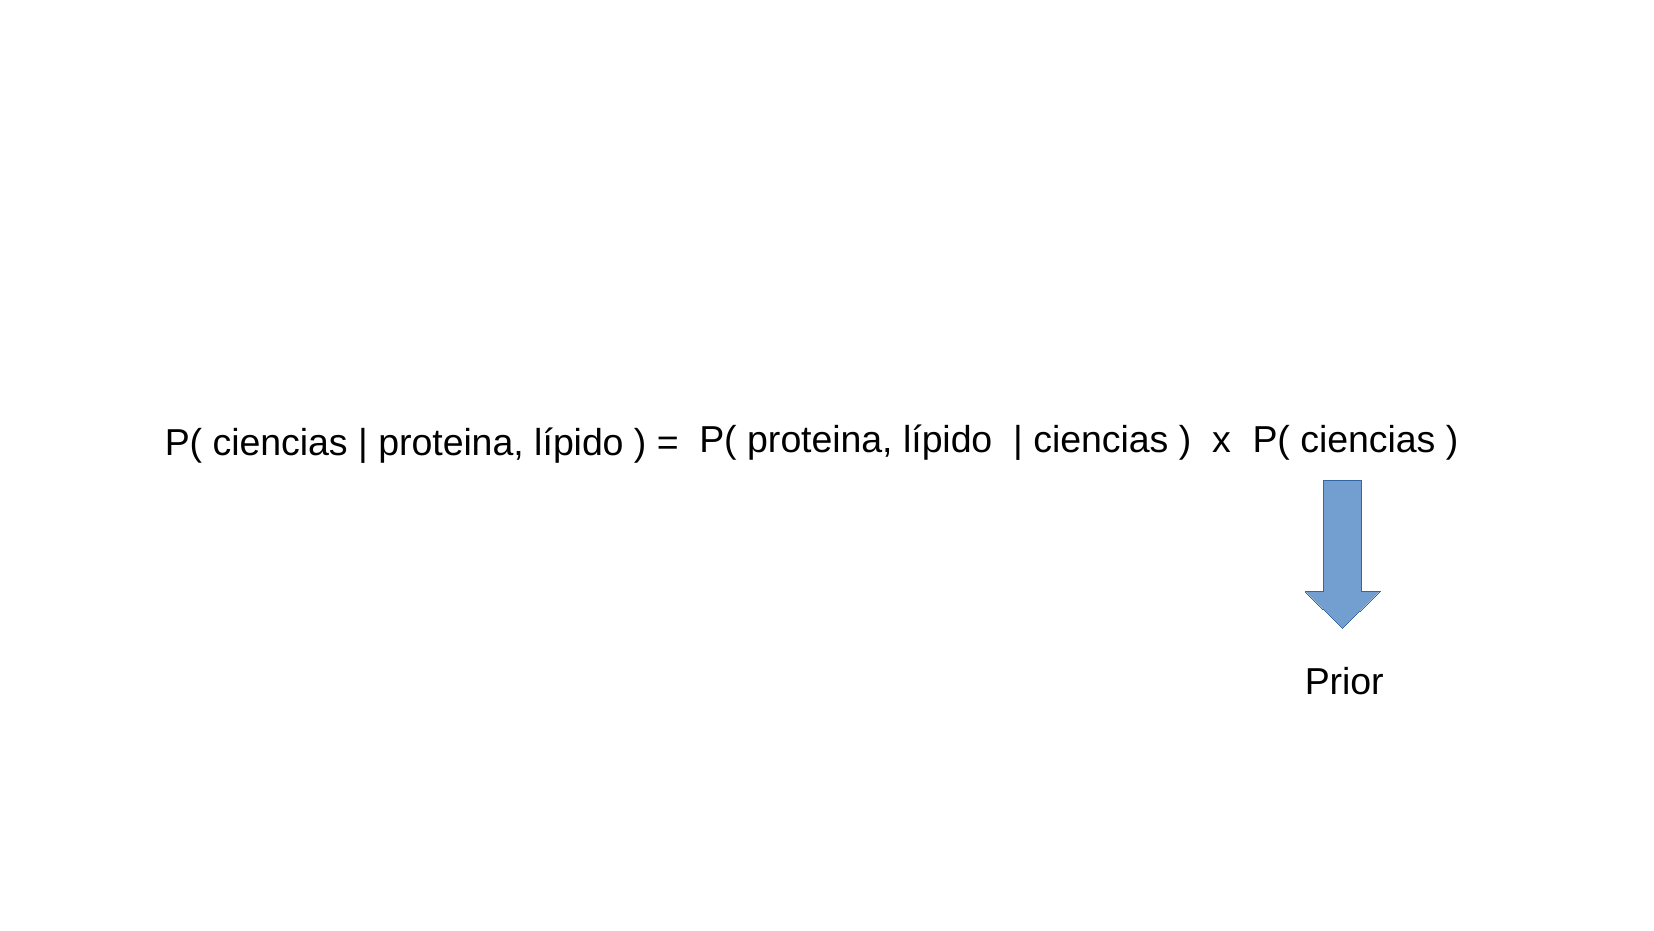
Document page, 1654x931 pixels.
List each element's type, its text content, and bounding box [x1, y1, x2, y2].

text_box Prior [1290, 653, 1426, 704]
text_box P( ciencias | proteina, lípido ) = [150, 413, 684, 464]
text_box P( proteina, lípido | ciencias ) x P( ciencias ) [684, 411, 1600, 467]
text_box [1305, 480, 1381, 629]
